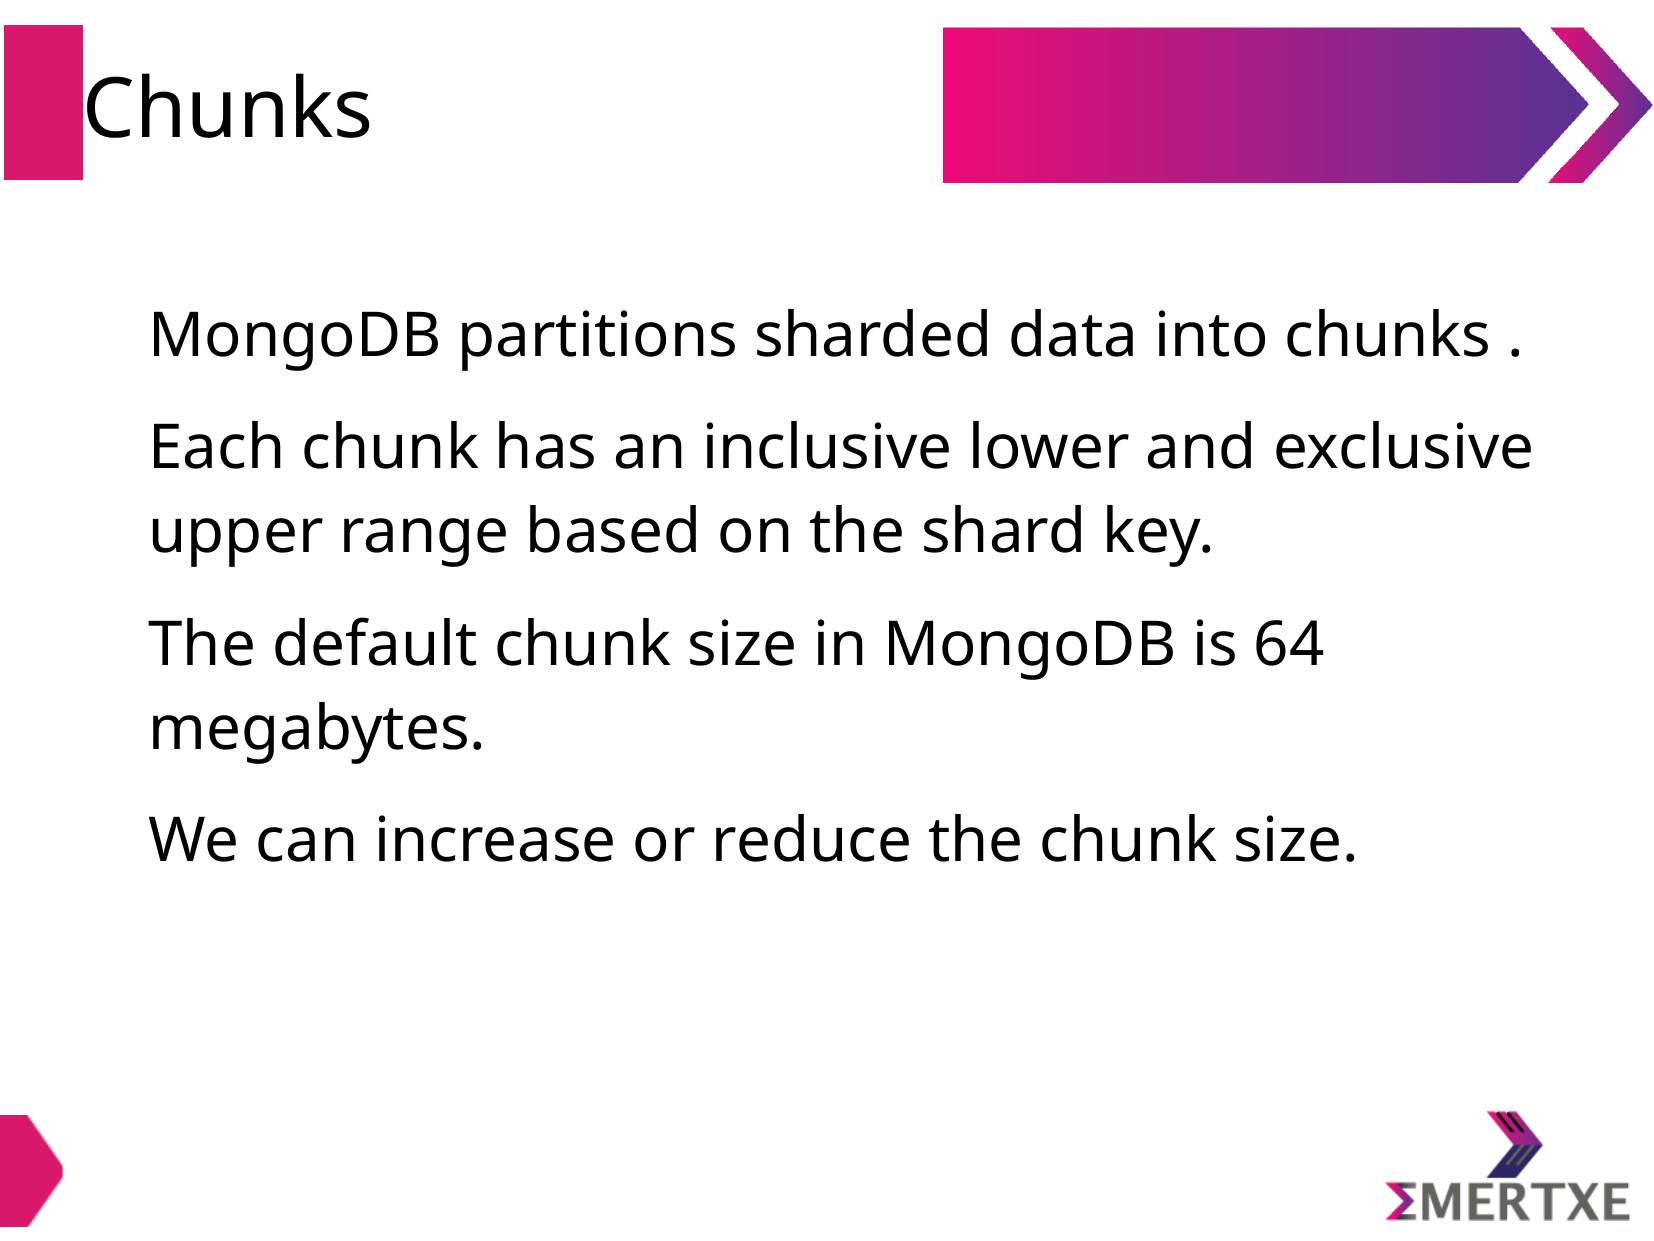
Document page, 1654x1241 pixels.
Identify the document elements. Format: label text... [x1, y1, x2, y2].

picture [1385, 1107, 1631, 1221]
picture [1571, 27, 1653, 183]
title Chunks [82, 2, 1571, 210]
list MongoDB partitions sharded data into chunks . Each chunk has an inclusive lower and exclusive upper range based on the shard key. The default chunk size in MongoDB is 64 megabytes. We can increase or reduce the chunk size. [82, 290, 1571, 1010]
